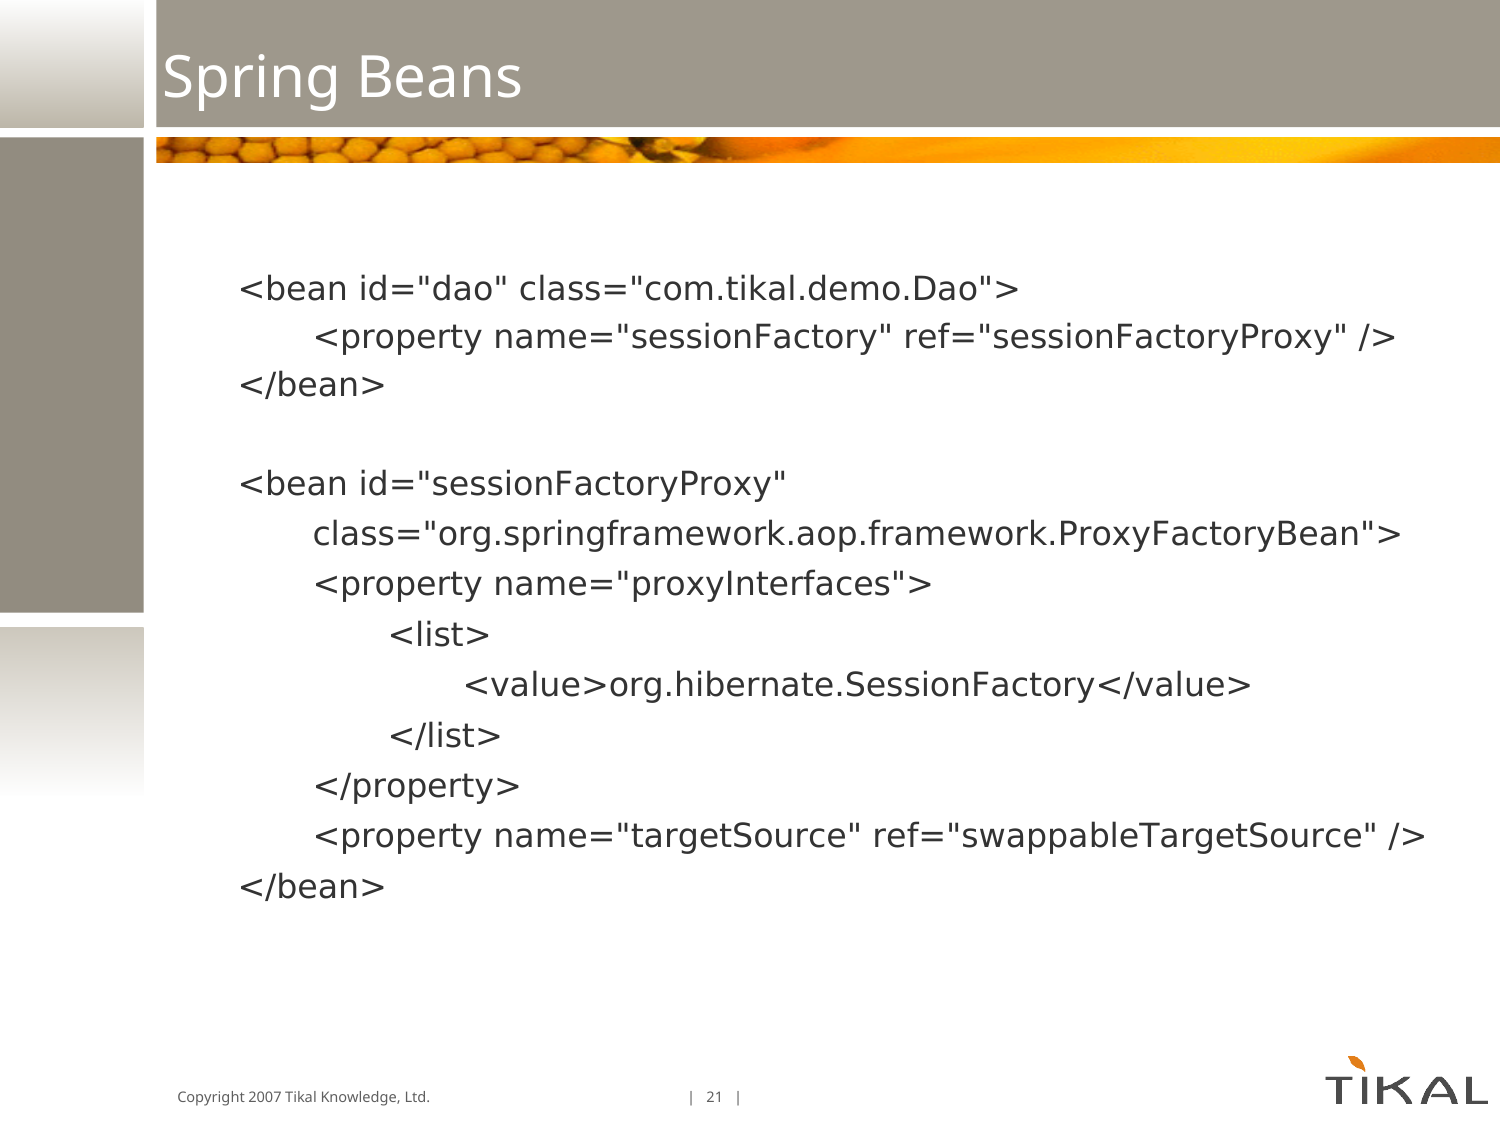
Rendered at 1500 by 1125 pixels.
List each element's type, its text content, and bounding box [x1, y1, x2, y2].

subtitle <bean id="dao" class="com.tikal.demo.Dao"> <property name="sessionFactory" ref="sessionFactoryProxy" /> </bean> <bean id="sessionFactoryProxy" class="org.springframework.aop.framework.ProxyFactoryBean"> <property name="proxyInterfaces"> <list> <value>org.hibernate.SessionFactory</value> </list> </property> <property name="targetSource" ref="swappableTargetSource" /> </bean> [162, 150, 1474, 1074]
title Spring Beans [162, 24, 1449, 125]
picture [156, 137, 1500, 163]
picture [1312, 1034, 1500, 1125]
